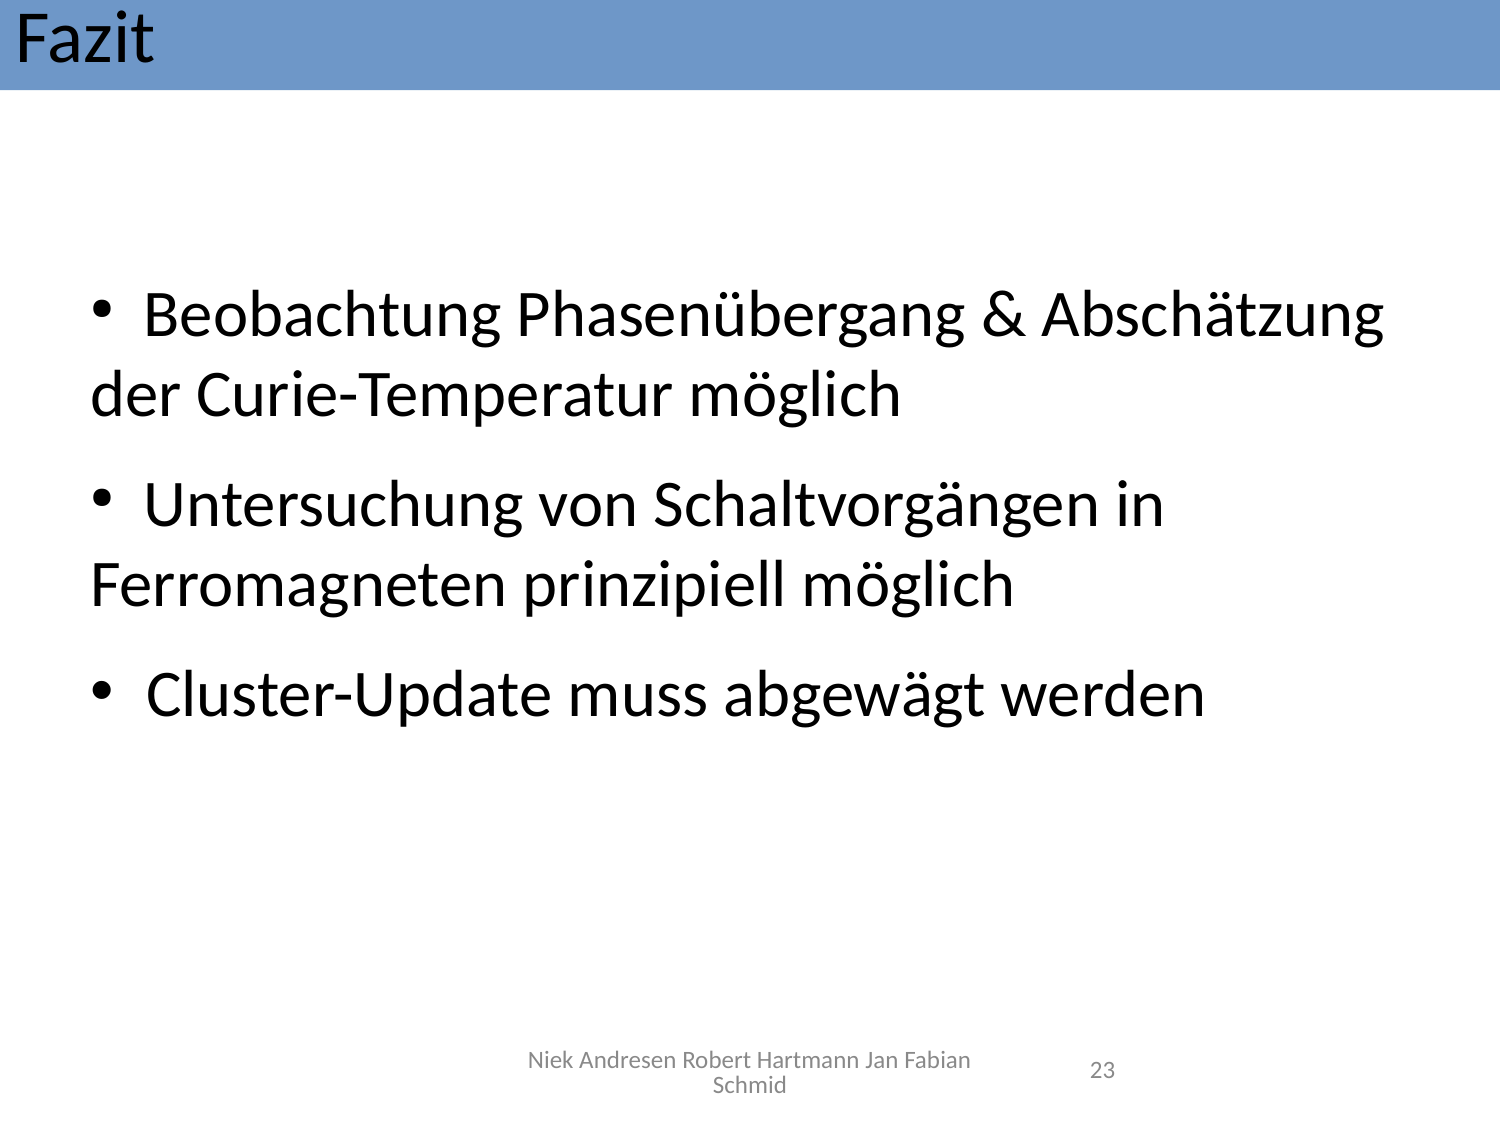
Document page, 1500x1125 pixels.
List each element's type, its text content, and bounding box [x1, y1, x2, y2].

text_box Niek Andresen Robert Hartmann Jan Fabian Schmid [512, 1042, 988, 1103]
text_box Fazit [0, 0, 1500, 91]
list Beobachtung Phasenübergang & Abschätzung der Curie-Temperatur möglich Untersuchung von Schaltvorgängen in Ferromagneten prinzipiell möglich Cluster-Update muss abgewägt werden [75, 262, 1426, 1005]
text_box [1074, 1042, 1426, 1103]
